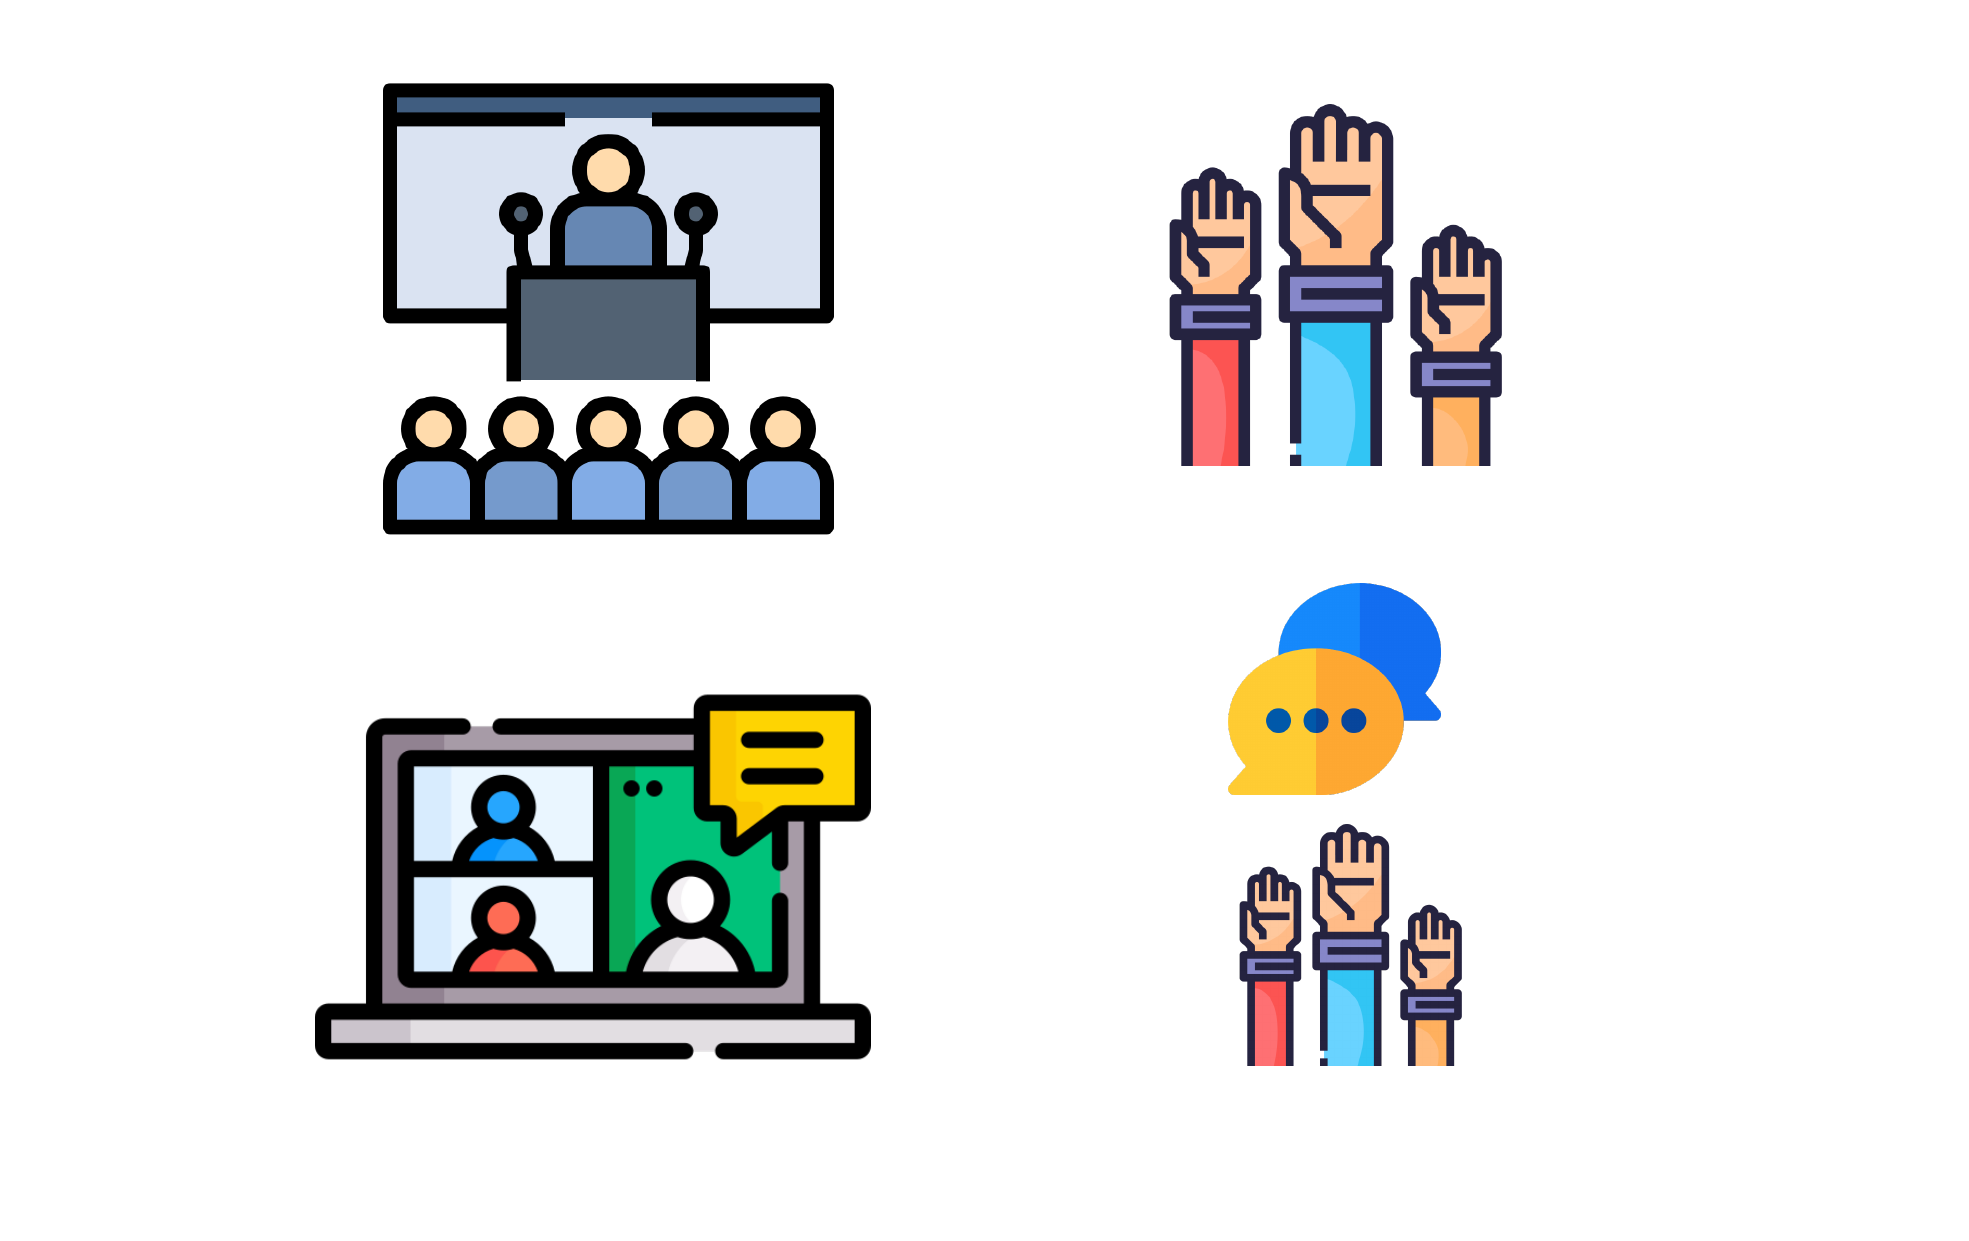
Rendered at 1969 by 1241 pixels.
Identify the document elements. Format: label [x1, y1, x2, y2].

picture [1228, 583, 1441, 796]
picture [1155, 104, 1516, 466]
picture [1230, 824, 1471, 1066]
picture [315, 599, 871, 1156]
picture [375, 74, 841, 541]
